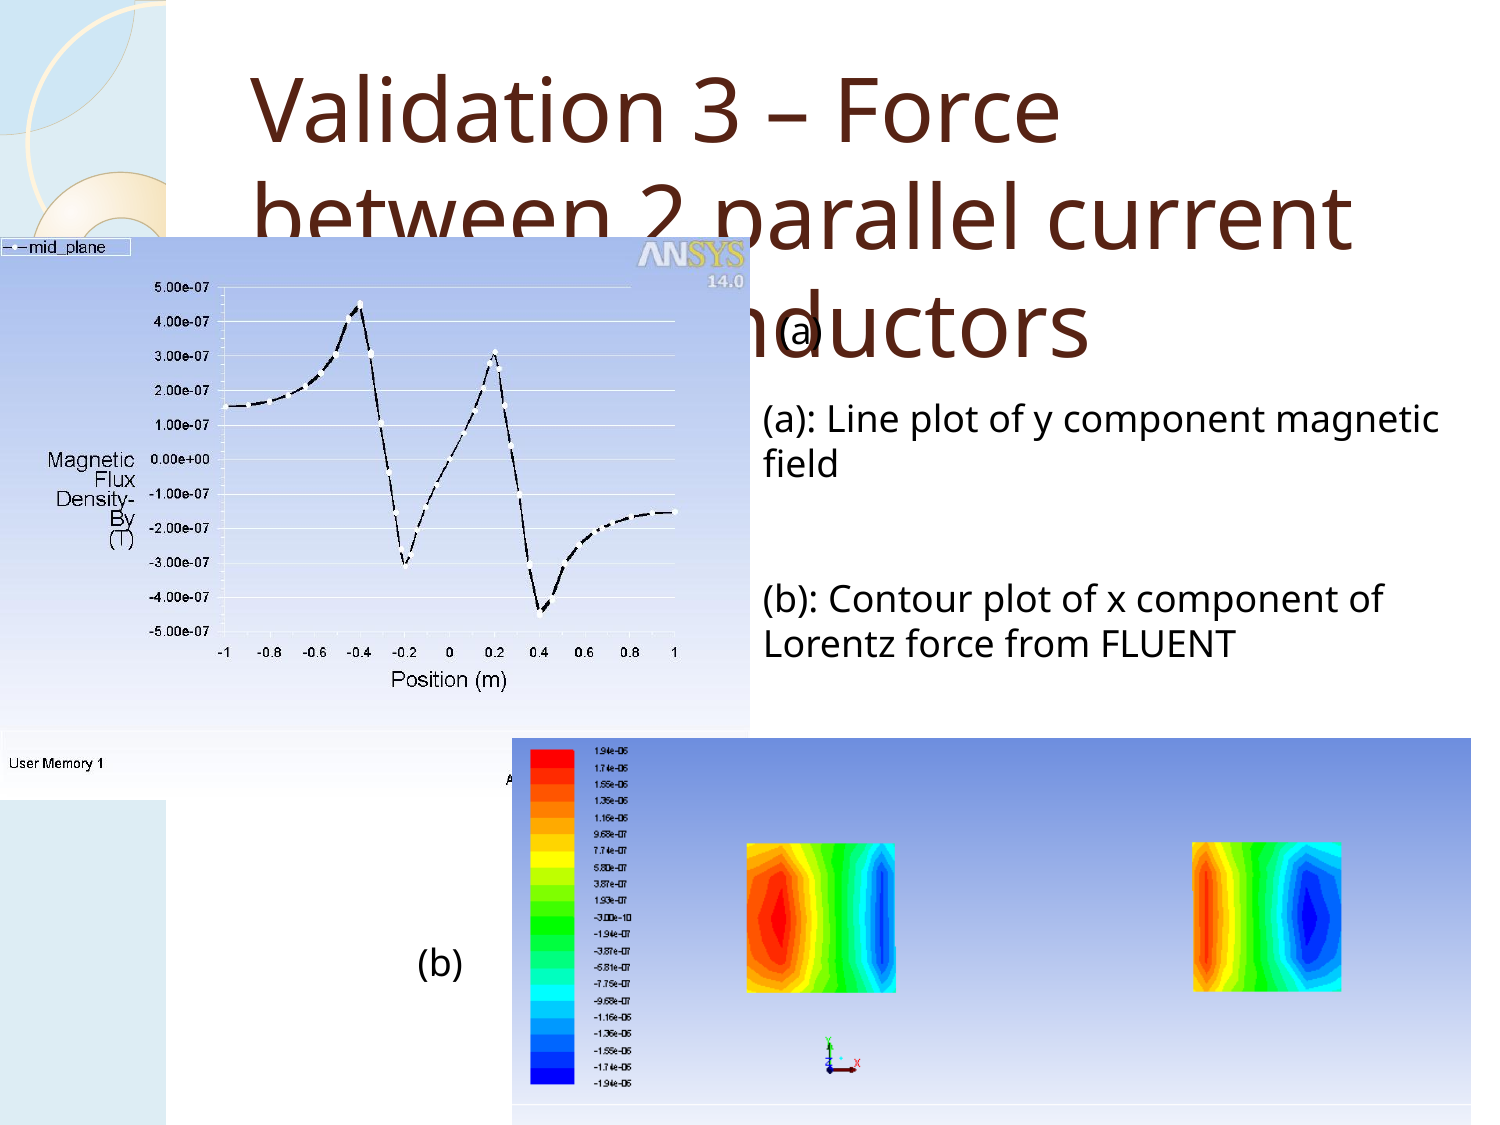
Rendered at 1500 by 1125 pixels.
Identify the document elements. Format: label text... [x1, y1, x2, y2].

text_box (a): Line plot of y component magnetic field (b): Contour plot of x component of Lorentz force from FLUENT [748, 387, 1499, 673]
text_box (b) [402, 931, 478, 992]
picture [0, 237, 1471, 1125]
text_box (a) [764, 299, 838, 360]
title Validation 3 – Force between 2 parallel current carrying conductors [235, 45, 1466, 233]
